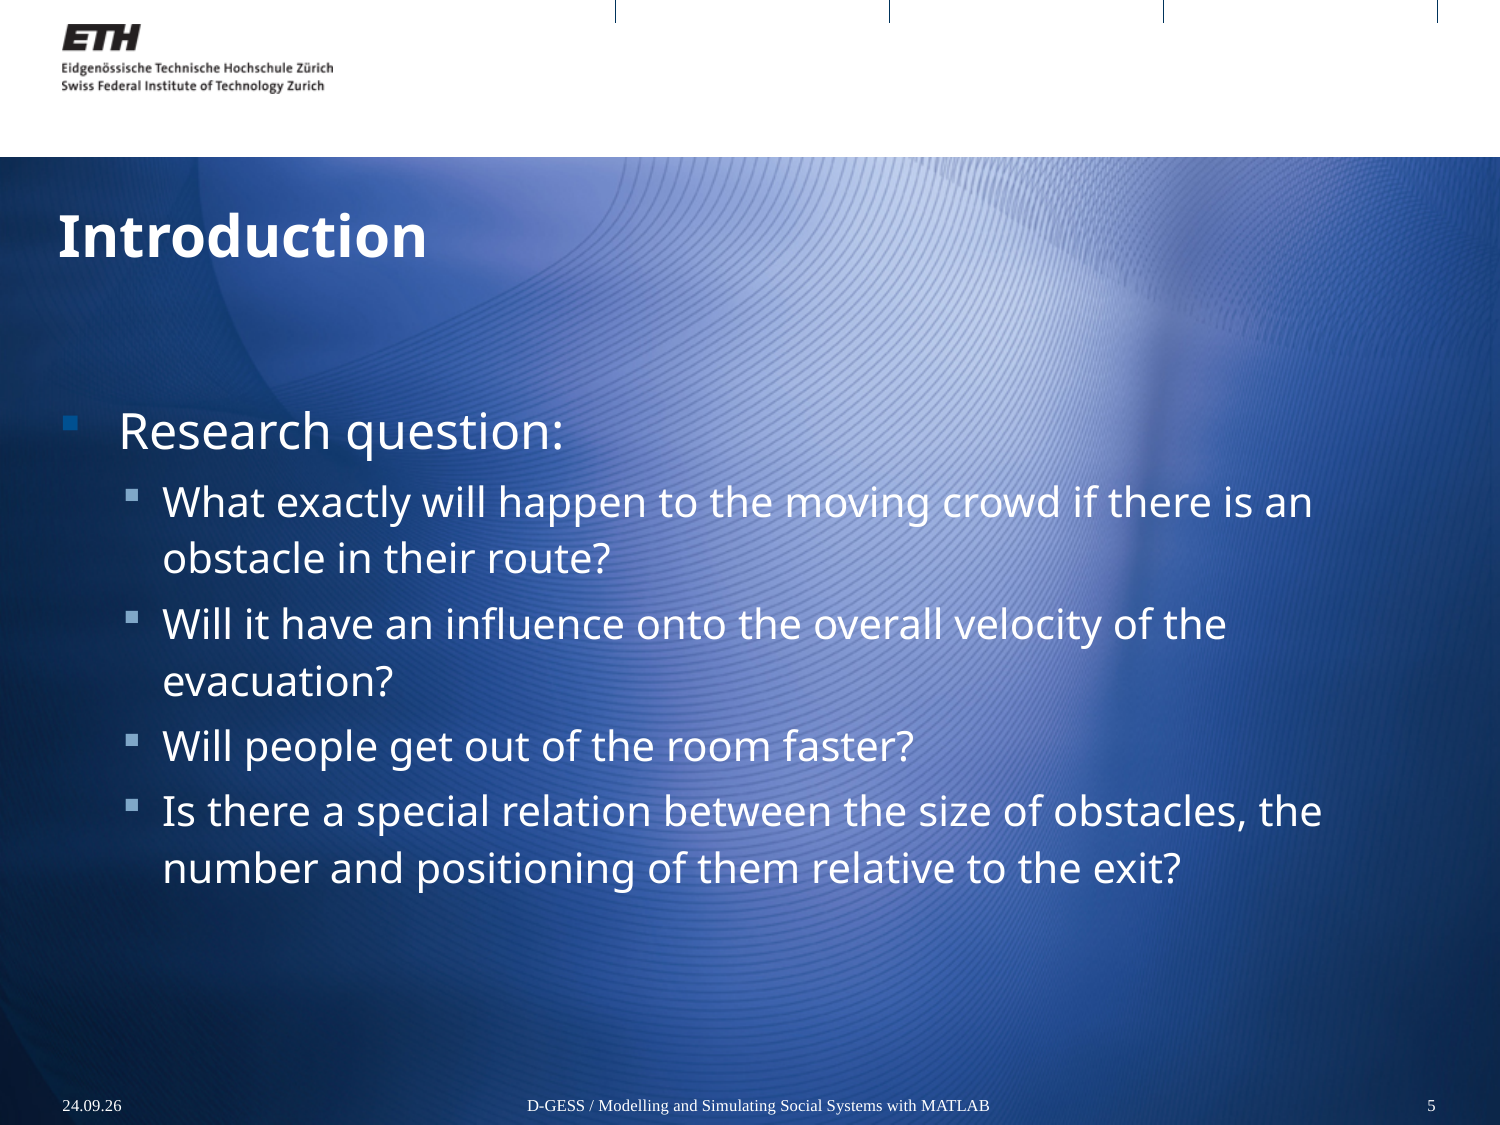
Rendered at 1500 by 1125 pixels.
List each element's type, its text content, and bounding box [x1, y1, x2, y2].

picture [62, 24, 333, 94]
picture [0, 157, 1500, 1125]
title Introduction [59, 194, 1409, 383]
list Research question: What exactly will happen to the moving crowd if there is an obstacle in their route? Will it have an influence onto the overall velocity of the evacuation? Will people get out of the room faster? Is there a special relation between the size of obstacles, the number and positioning of them relative to the exit? [59, 395, 1425, 1018]
